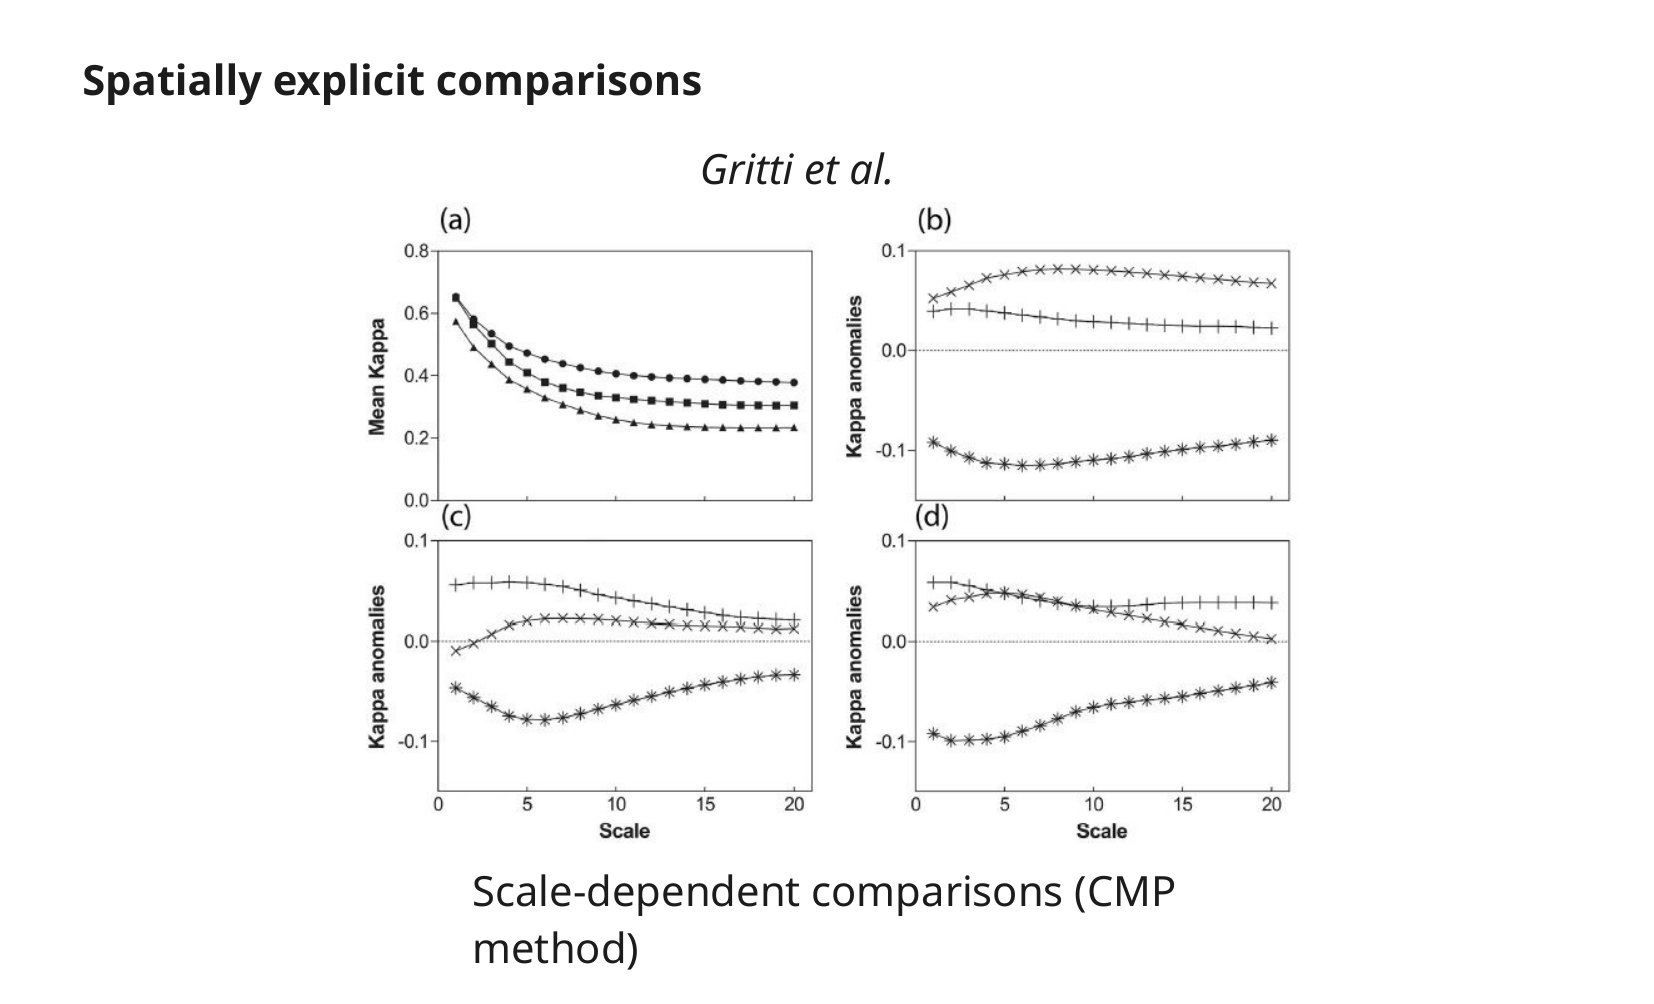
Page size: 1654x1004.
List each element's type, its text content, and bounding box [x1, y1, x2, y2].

text_box Gritti et al. (2013a) [699, 139, 1037, 192]
text_box Spatially explicit comparisons [82, 51, 1571, 130]
text_box Scale-dependent comparisons (CMP method) [472, 862, 1241, 942]
picture [336, 192, 1317, 847]
